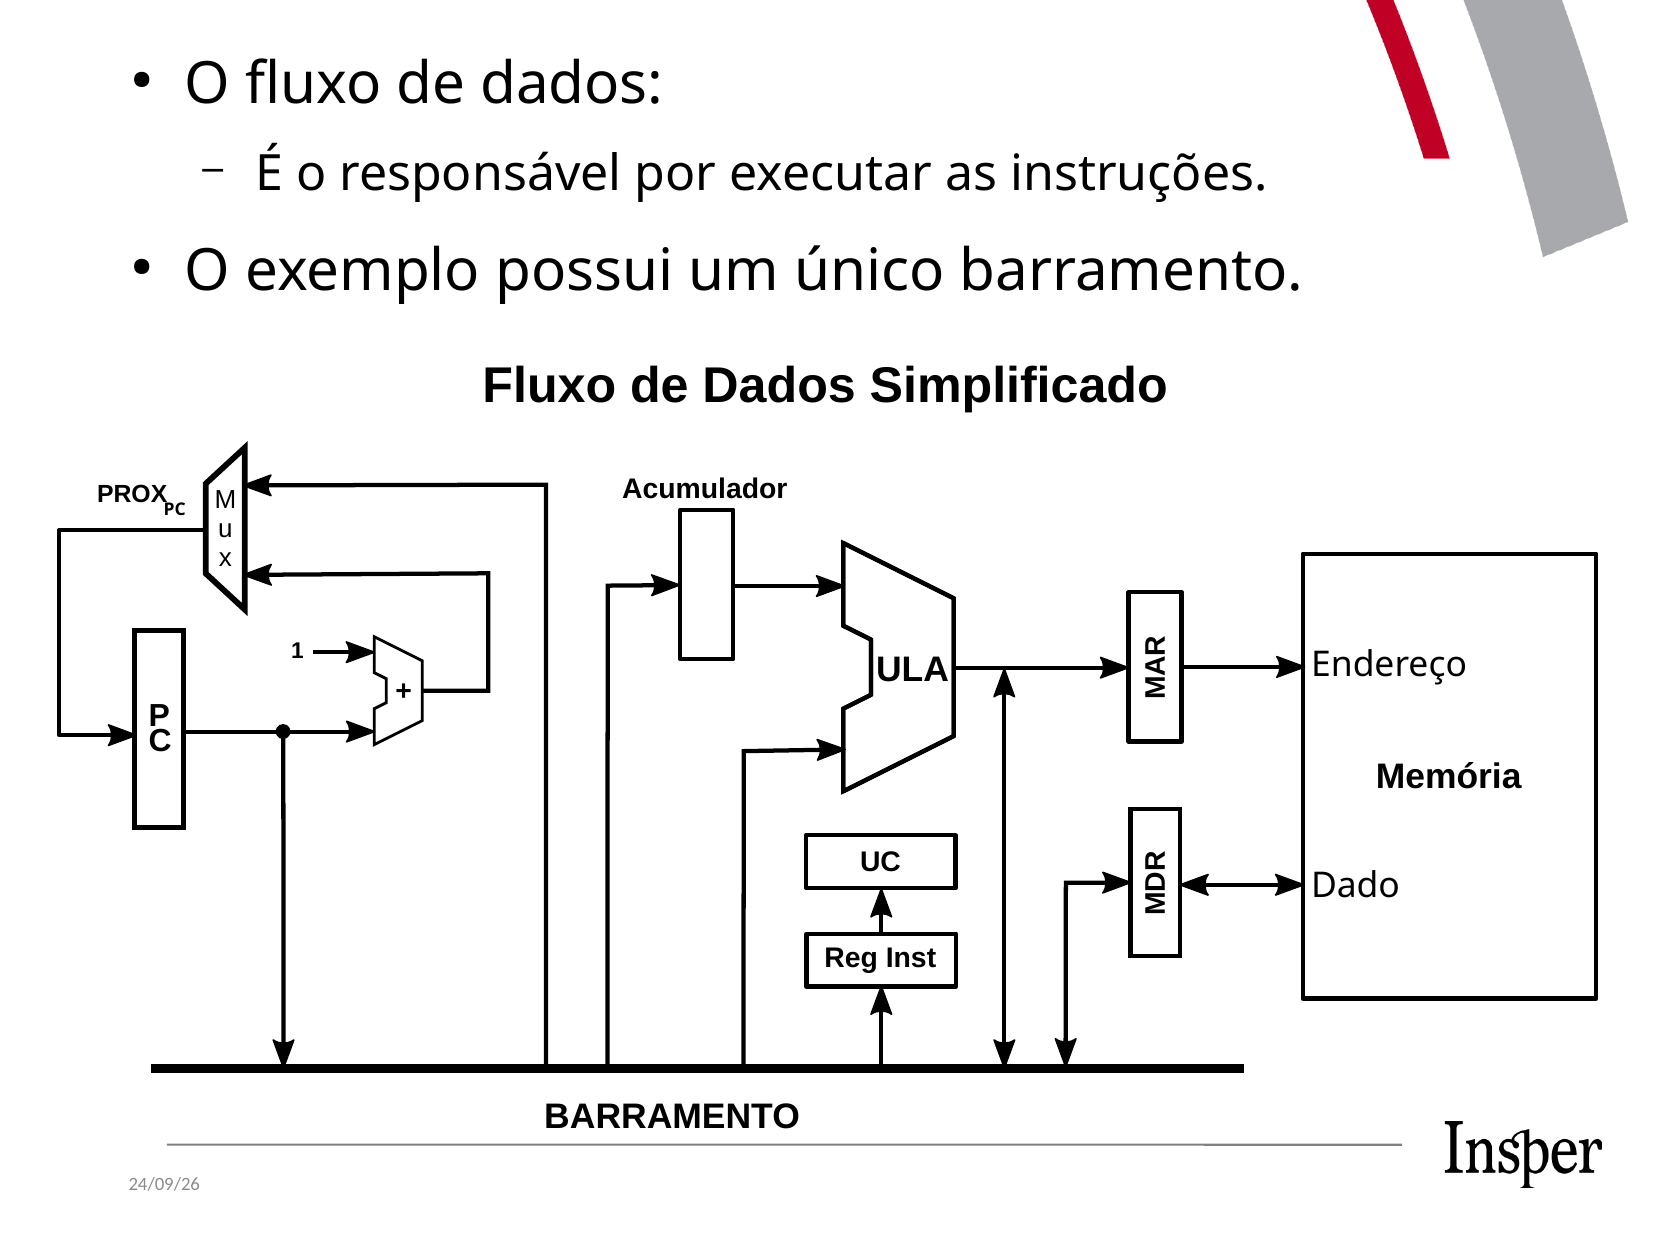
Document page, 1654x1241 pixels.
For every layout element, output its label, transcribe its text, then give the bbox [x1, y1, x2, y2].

picture [41, 349, 1613, 1146]
list O fluxo de dados: É o responsável por executar as instruções. O exemplo possui um único barramento. [113, 53, 1540, 349]
